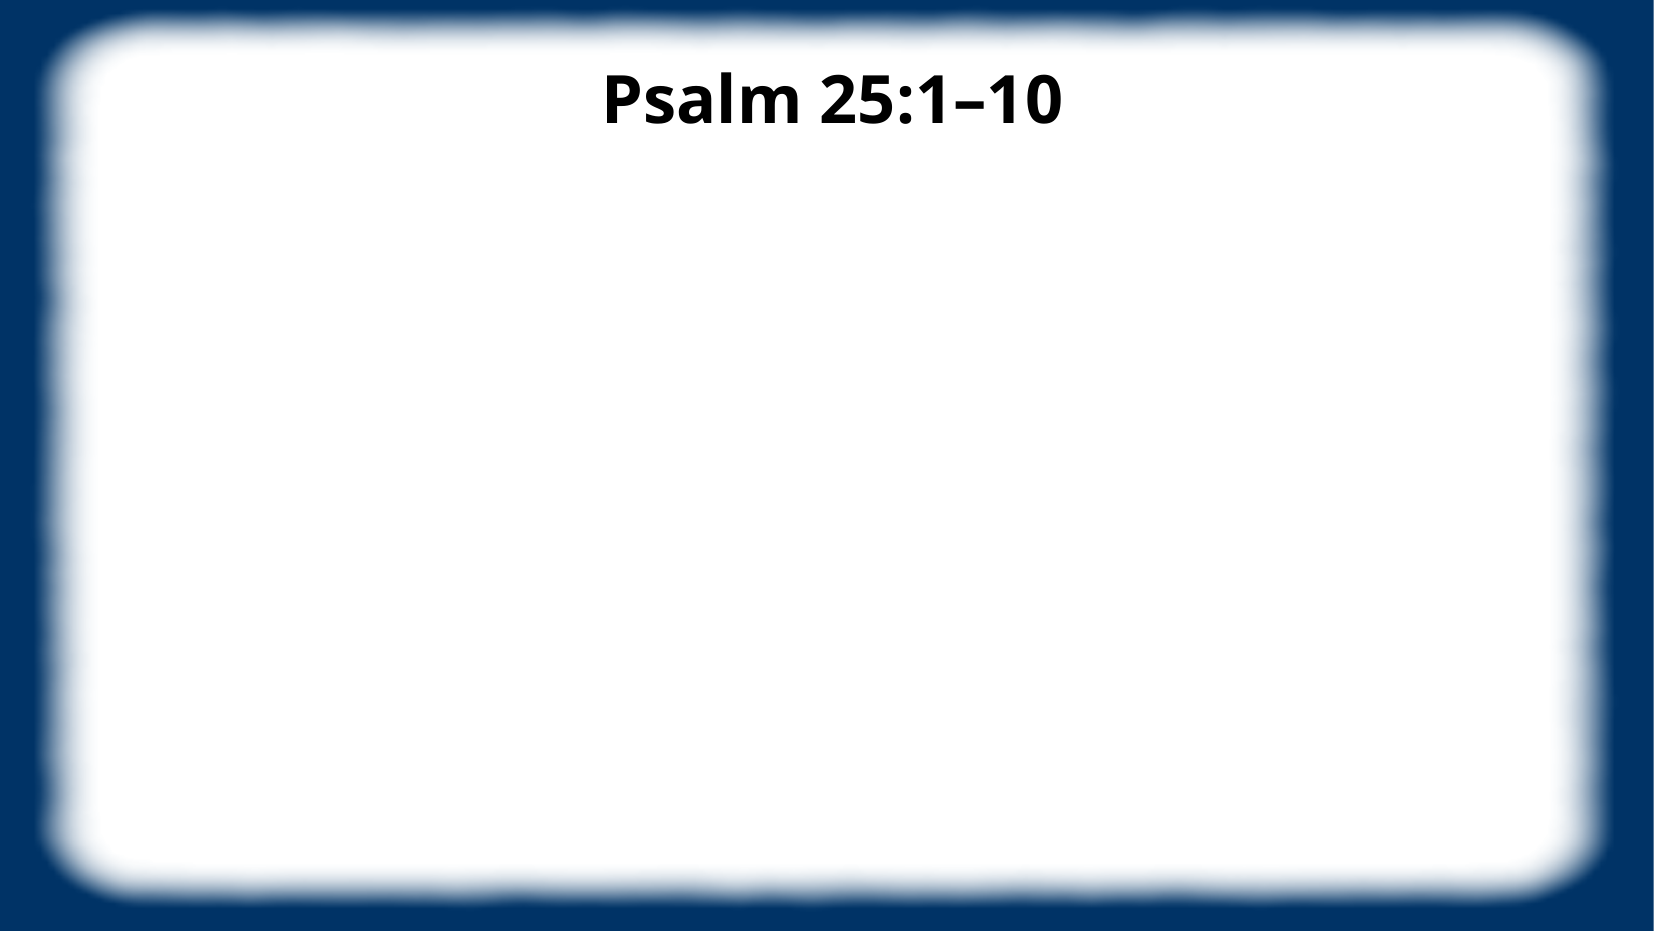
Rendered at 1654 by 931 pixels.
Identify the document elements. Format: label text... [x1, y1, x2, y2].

text_box Psalm 25:1–10 [75, 45, 1591, 209]
picture [0, 0, 1654, 931]
